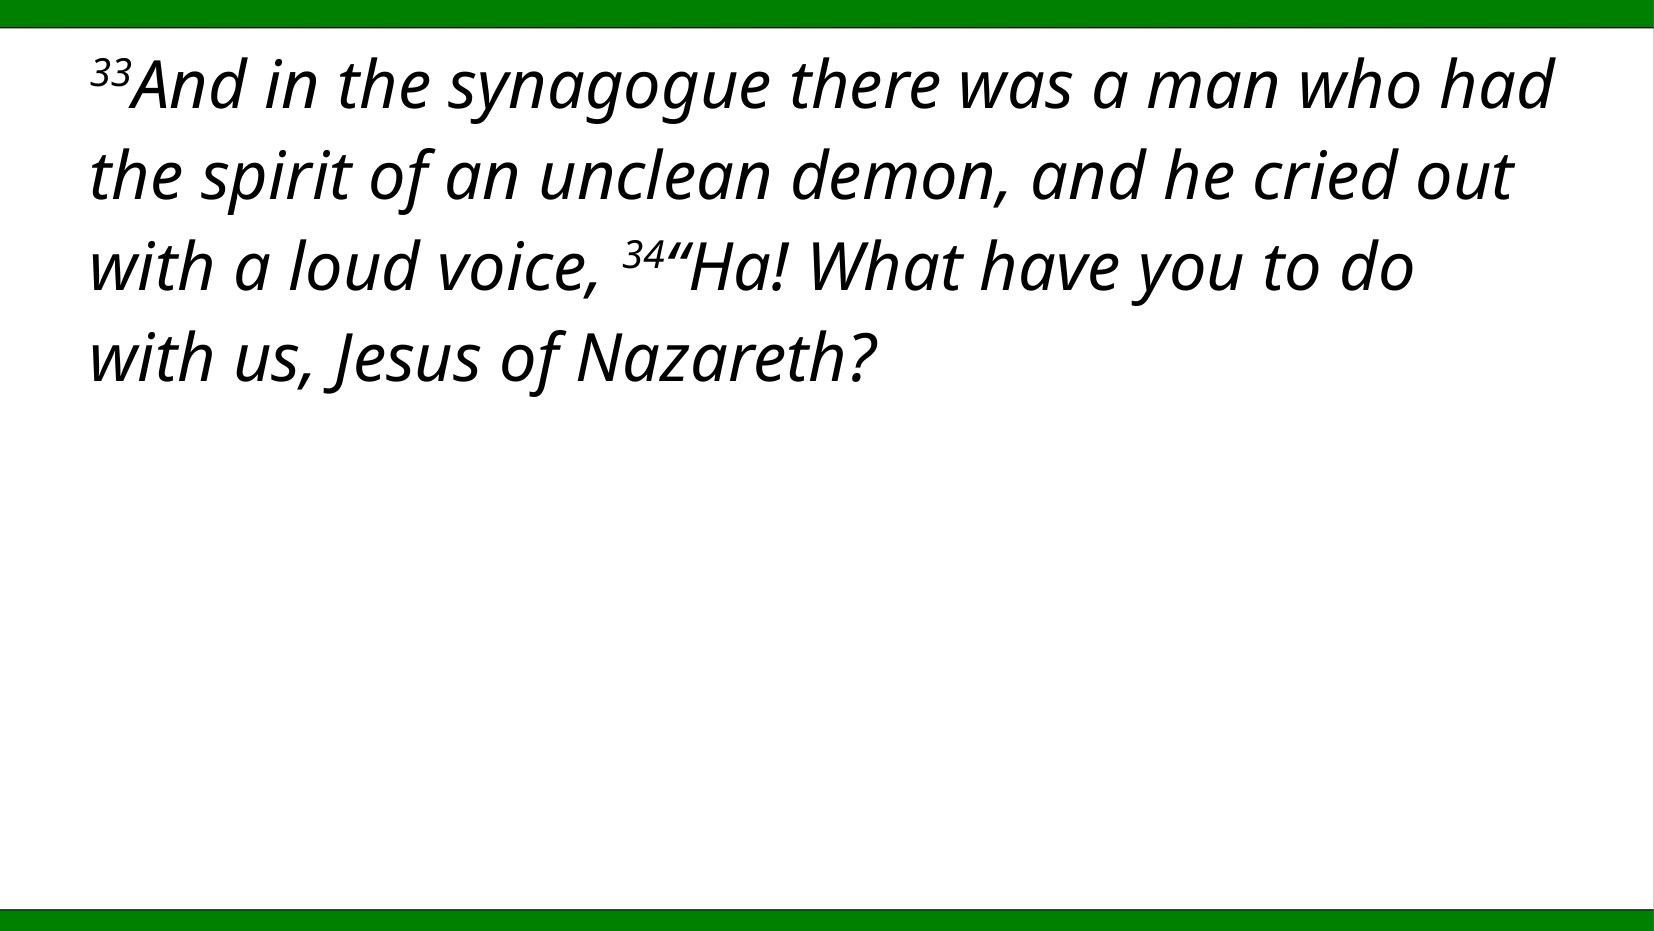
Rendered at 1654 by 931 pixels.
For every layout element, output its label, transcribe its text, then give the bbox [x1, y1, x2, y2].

picture [0, 0, 1654, 931]
text_box 33And in the synagogue there was a man who had the spirit of an unclean demon, and he cried out with a loud voice, 34“Ha! What have you to do with us, Jesus of Nazareth? [75, 30, 1576, 421]
